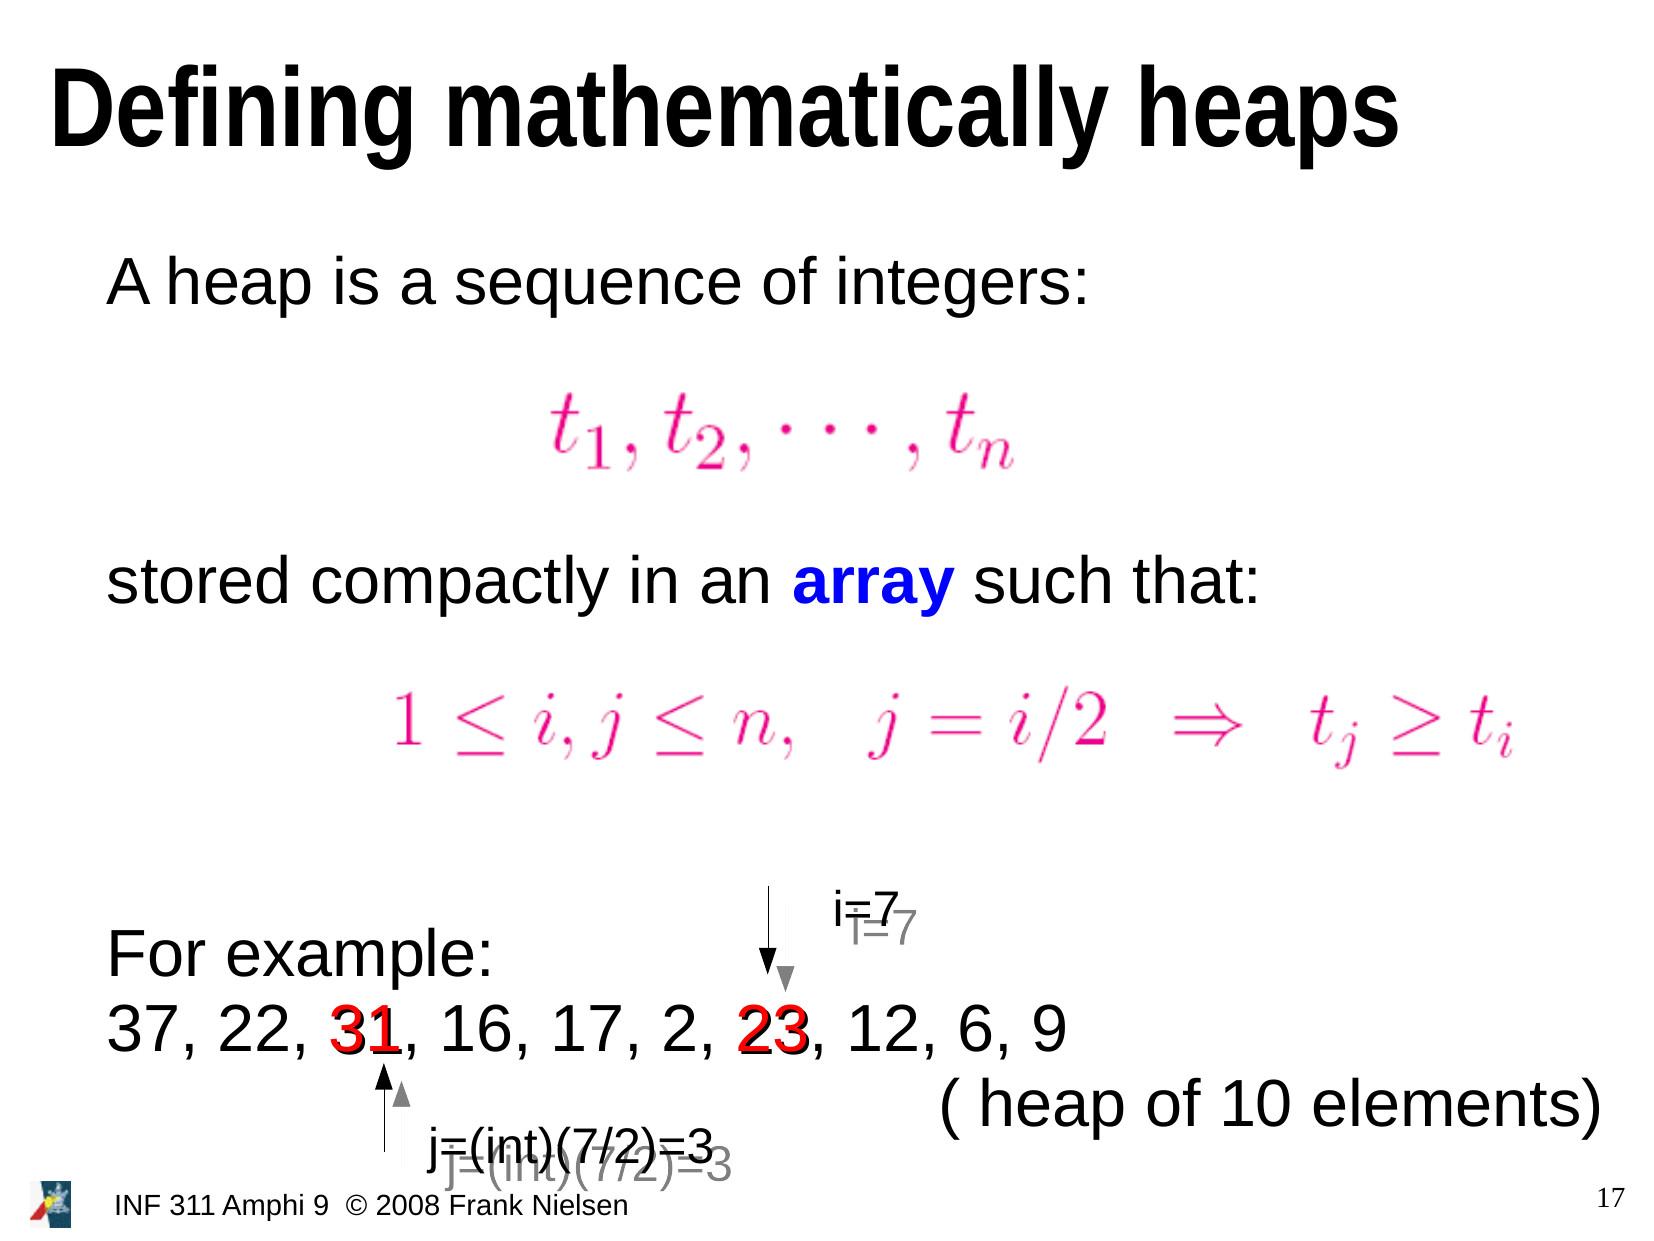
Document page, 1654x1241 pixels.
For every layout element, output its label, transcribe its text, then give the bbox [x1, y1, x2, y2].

text_box j=(int)(7/2)=3 [413, 1110, 730, 1182]
text_box Defining mathematically heaps [34, 33, 1418, 178]
picture [29, 1181, 71, 1228]
text_box i=7 [817, 874, 916, 945]
text_box A heap is a sequence of integers: stored compactly in an array such that: For example: 37, 22, 31, 16, 17, 2, 23, 12, 6, 9 ( heap of 10 elements) [92, 236, 1620, 1149]
picture [328, 637, 1559, 815]
picture [526, 354, 1058, 502]
